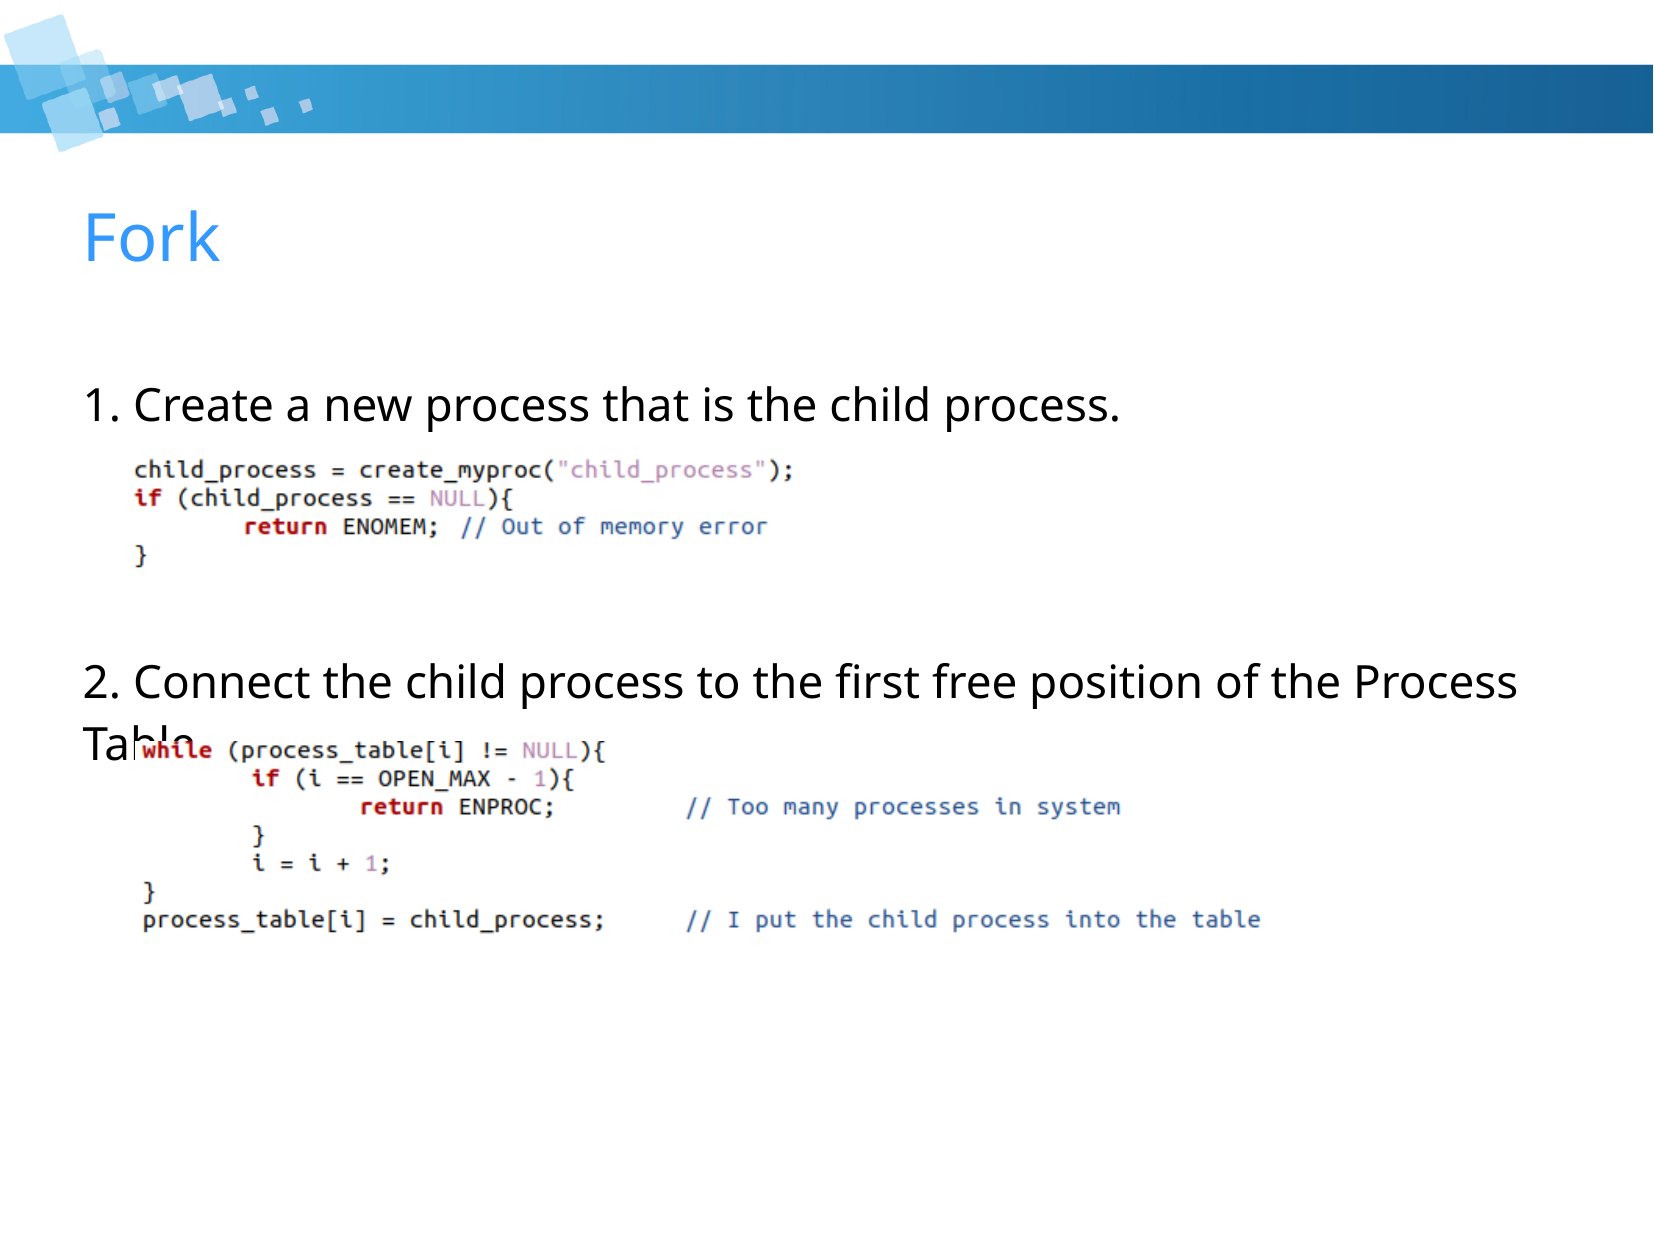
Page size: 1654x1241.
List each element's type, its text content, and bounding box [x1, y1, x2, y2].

list 1. Create a new process that is the child process. 2. Connect the child process to the first free position of the Process Table. [82, 372, 1571, 1093]
picture [0, 0, 1653, 1238]
title Fork [82, 132, 1571, 340]
